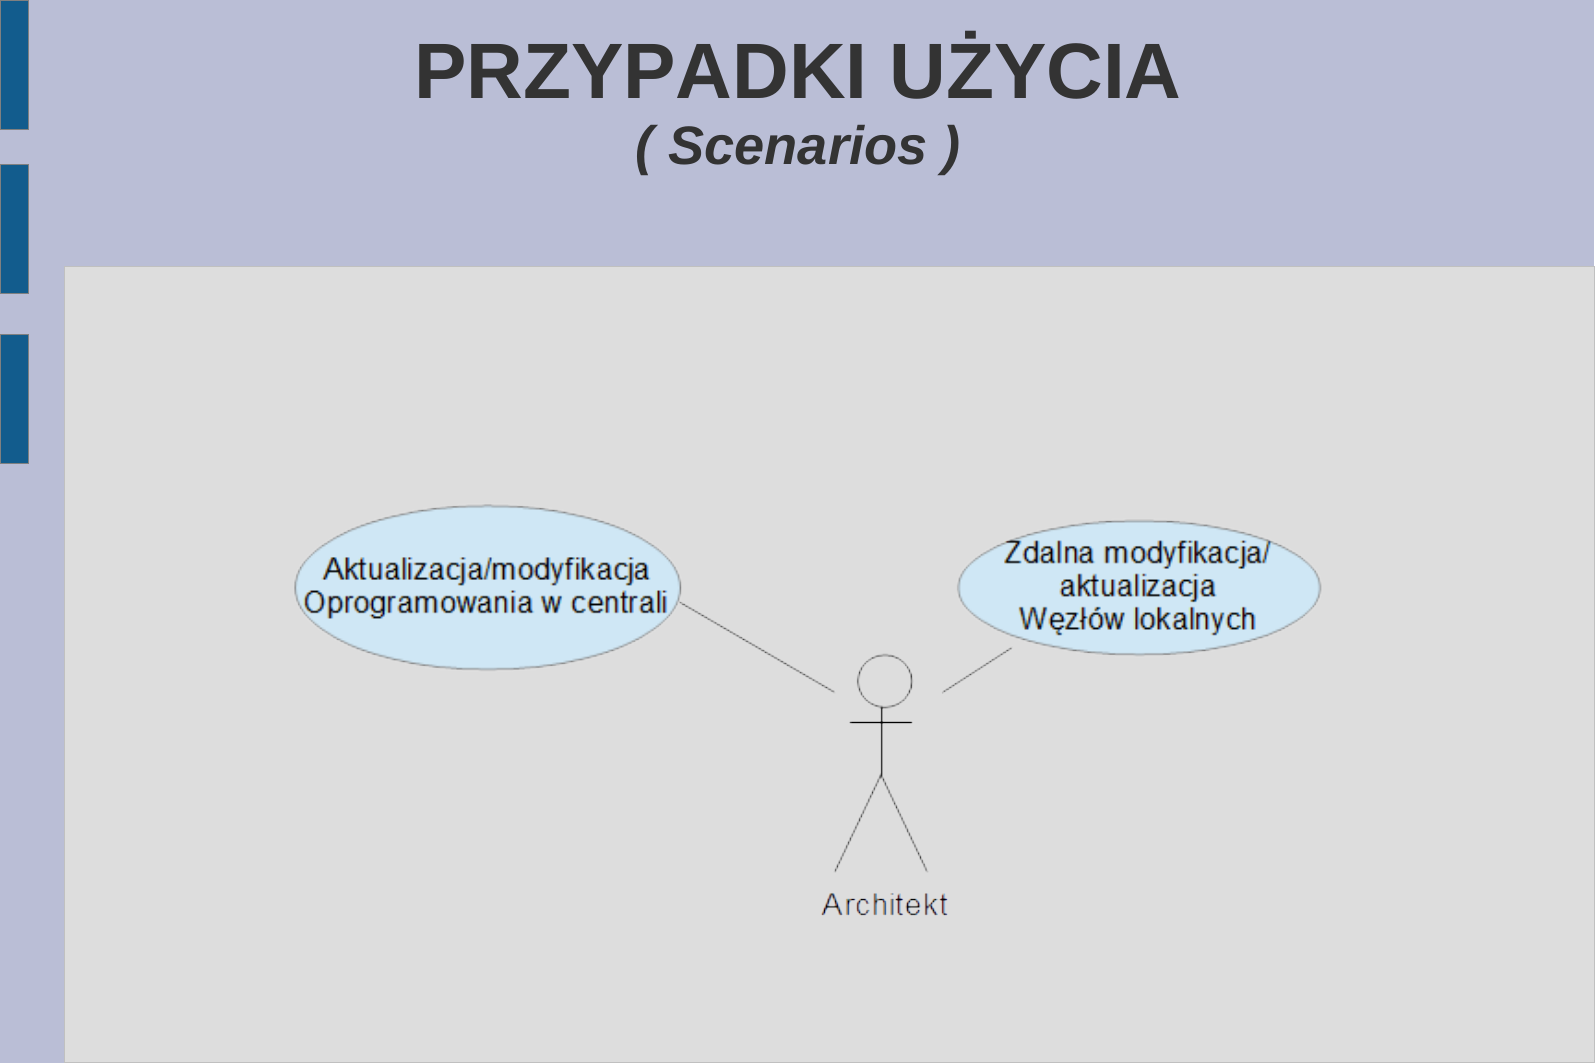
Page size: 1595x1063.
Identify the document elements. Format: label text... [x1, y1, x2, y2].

picture [248, 344, 1347, 1063]
title PRZYPADKI UŻYCIA ( Scenarios ) [117, 13, 1479, 191]
